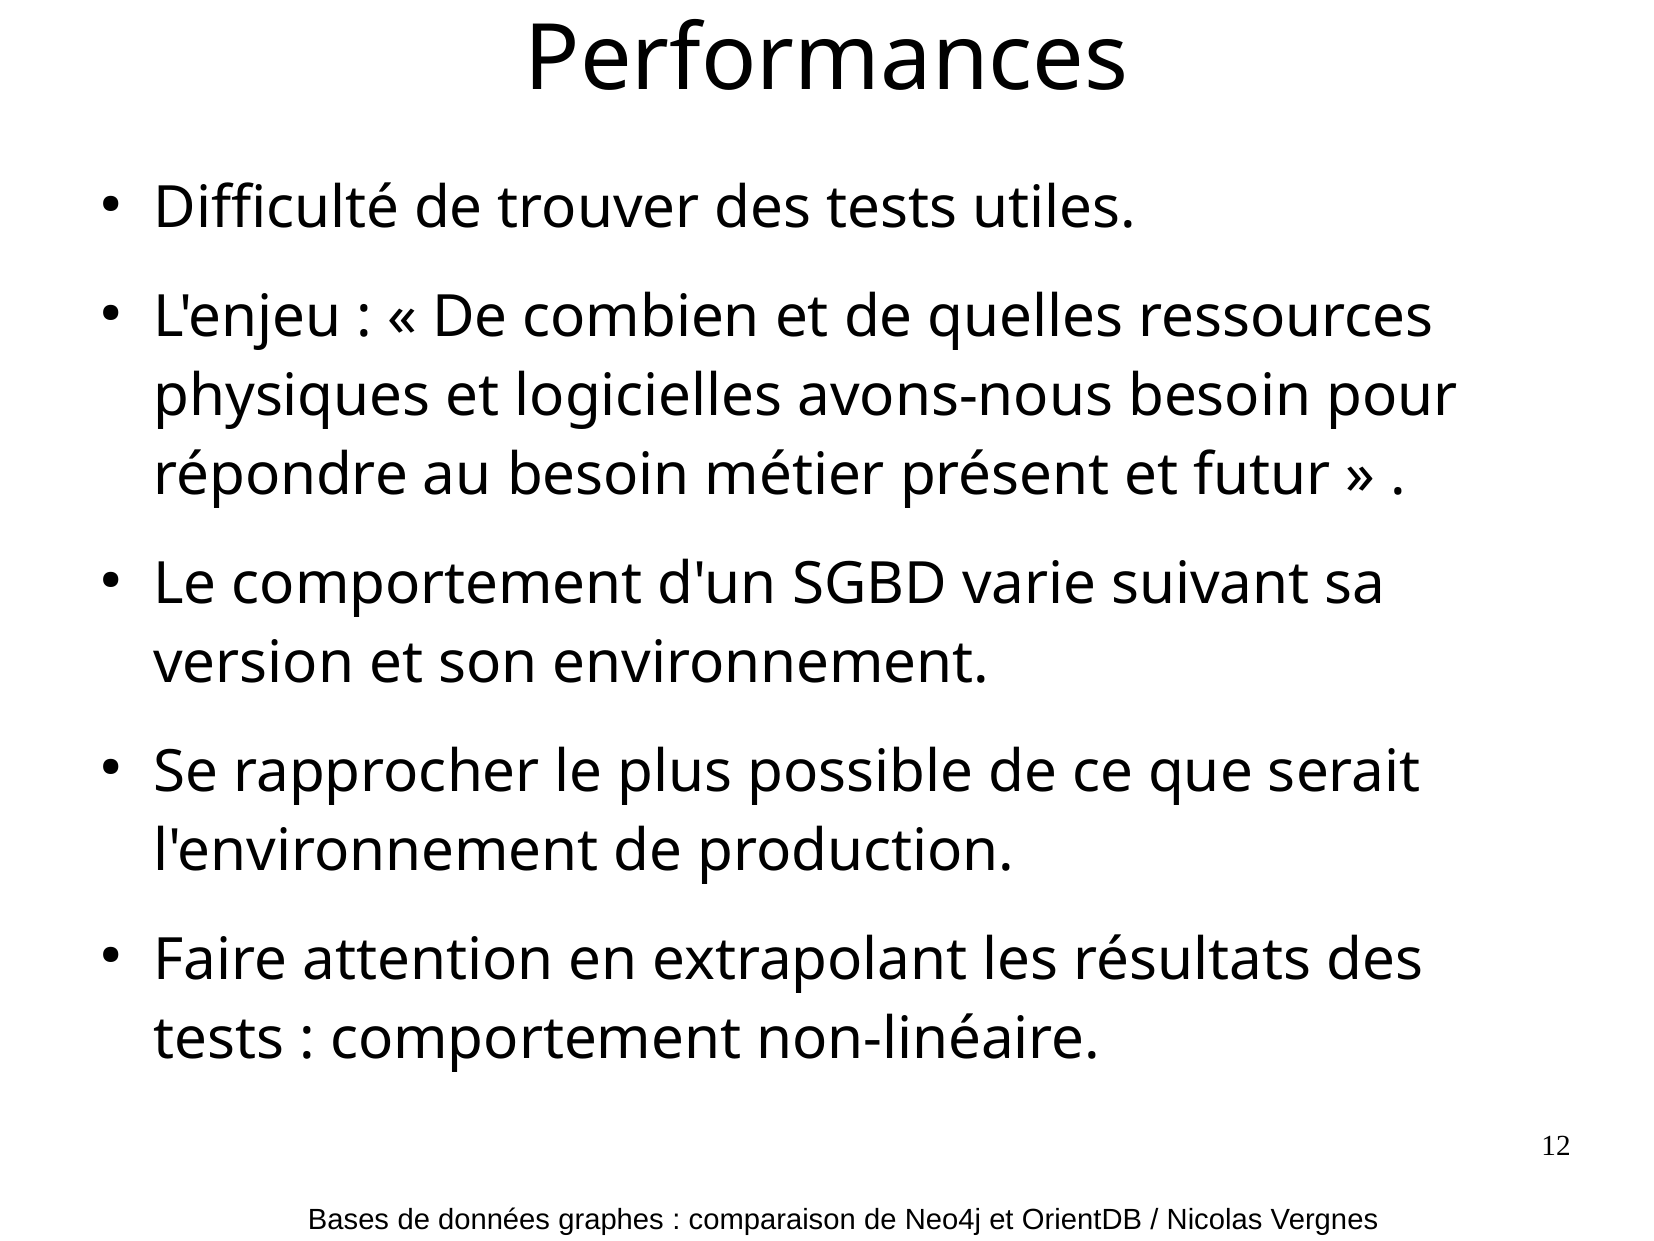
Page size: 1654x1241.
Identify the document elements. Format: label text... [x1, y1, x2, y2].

title Performances [82, 0, 1571, 108]
list Difficulté de trouver des tests utiles. L'enjeu : « De combien et de quelles ressources physiques et logicielles avons-nous besoin pour répondre au besoin métier présent et futur » . Le comportement d'un SGBD varie suivant sa version et son environnement. Se rapprocher le plus possible de ce que serait l'environnement de production. Faire attention en extrapolant les résultats des tests : comportement non-linéaire. [82, 165, 1571, 1123]
text_box Bases de données graphes : comparaison de Neo4j et OrientDB / Nicolas Vergnes [293, 1195, 1396, 1241]
